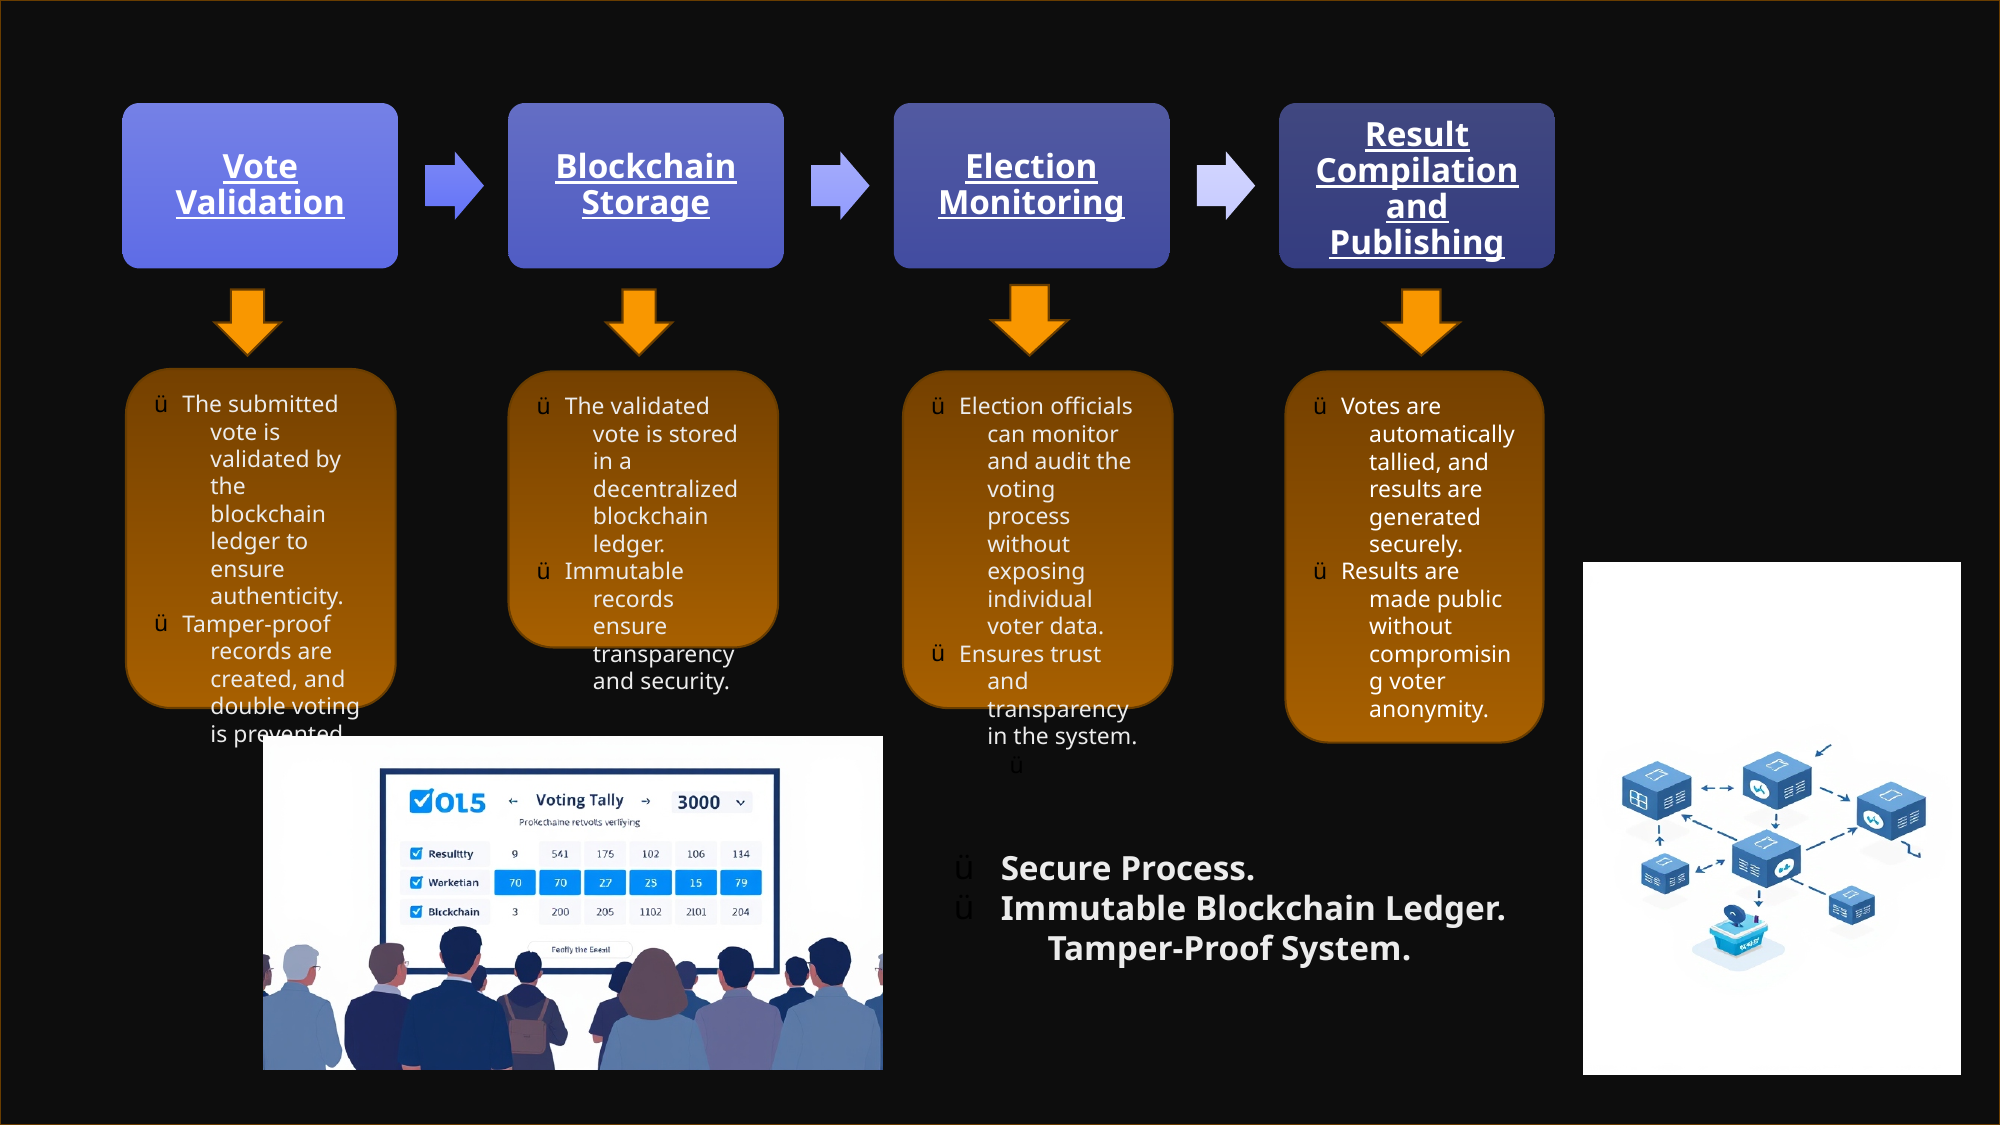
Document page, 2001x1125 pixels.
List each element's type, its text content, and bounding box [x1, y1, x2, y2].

text_box Blockchain Storage [508, 103, 784, 269]
text_box The validated vote is stored in a decentralized blockchain ledger. Immutable records ensure transparency and security. [508, 371, 779, 648]
text_box Votes are automatically tallied, and results are generated securely. Results are made public without compromising voter anonymity. [1285, 371, 1544, 743]
text_box [0, 0, 2000, 1125]
text_box The submitted vote is validated by the blockchain ledger to ensure authenticity. Tamper-proof records are created, and double voting is prevented. [126, 368, 396, 709]
picture [263, 736, 883, 1070]
text_box Result Compilation and Publishing [1279, 103, 1555, 269]
text_box Vote Validation [122, 103, 399, 269]
text_box Secure Process. Immutable Blockchain Ledger. Tamper-Proof System. [938, 839, 1544, 976]
text_box Election Monitoring [893, 103, 1170, 269]
text_box Election officials can monitor and audit the voting process without exposing individual voter data. Ensures trust and transparency in the system. [903, 371, 1173, 709]
picture [1583, 562, 1961, 1075]
